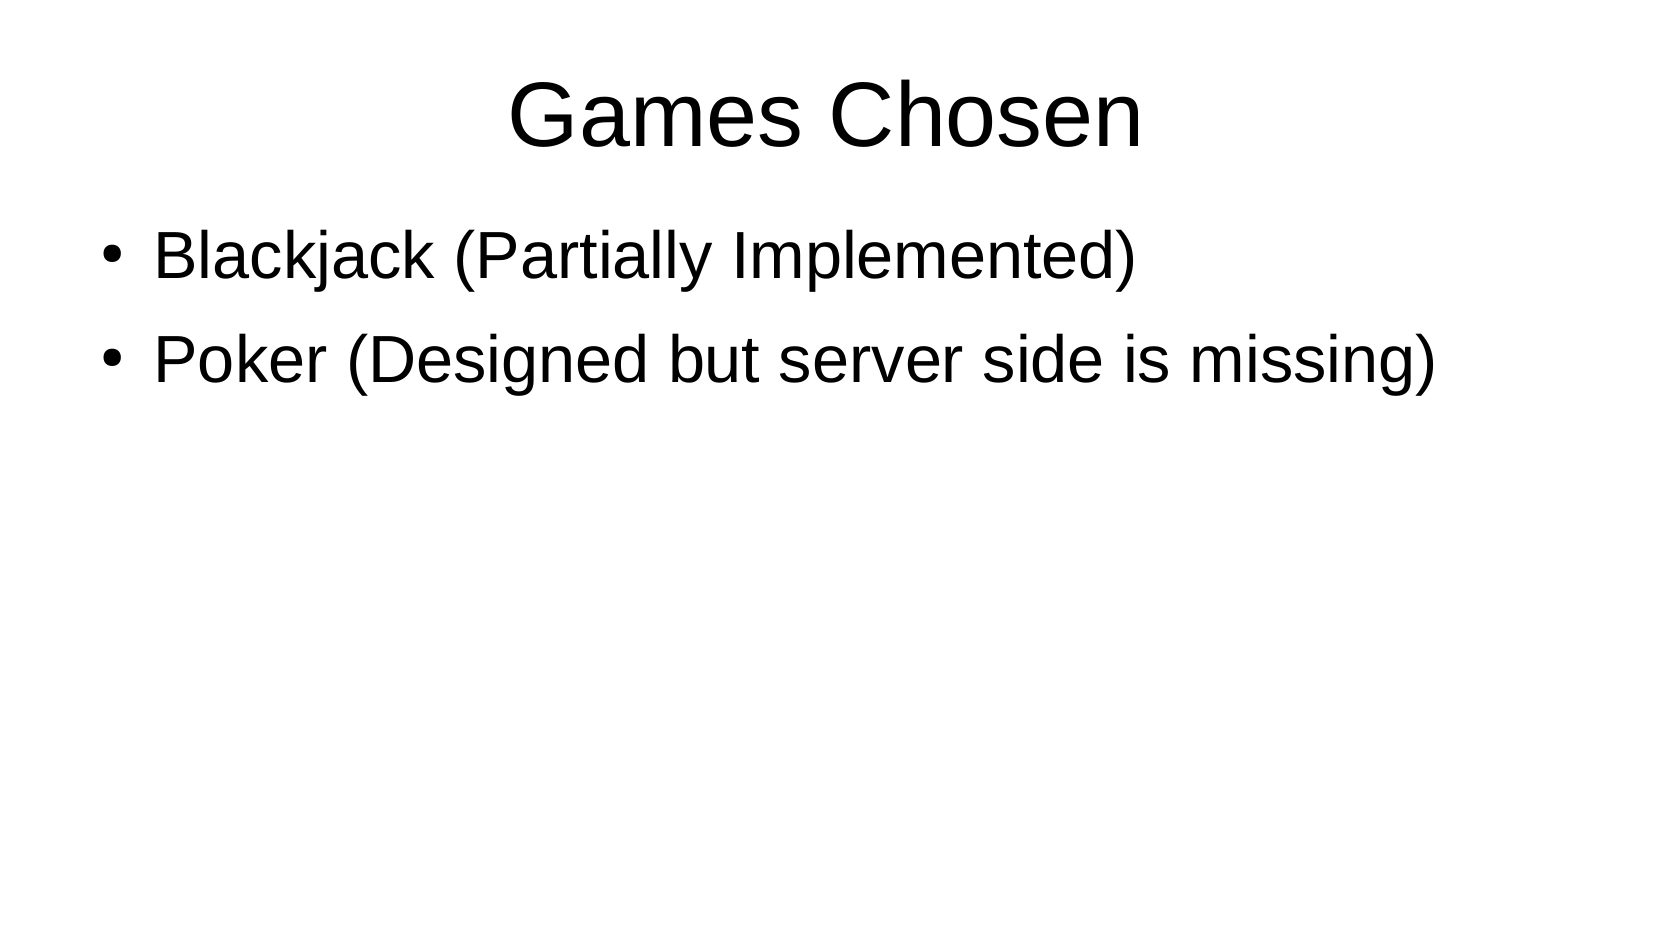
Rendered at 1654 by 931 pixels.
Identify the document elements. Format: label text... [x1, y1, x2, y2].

title Games Chosen [82, 37, 1571, 193]
list Blackjack (Partially Implemented) Poker (Designed but server side is missing) [82, 217, 1571, 758]
